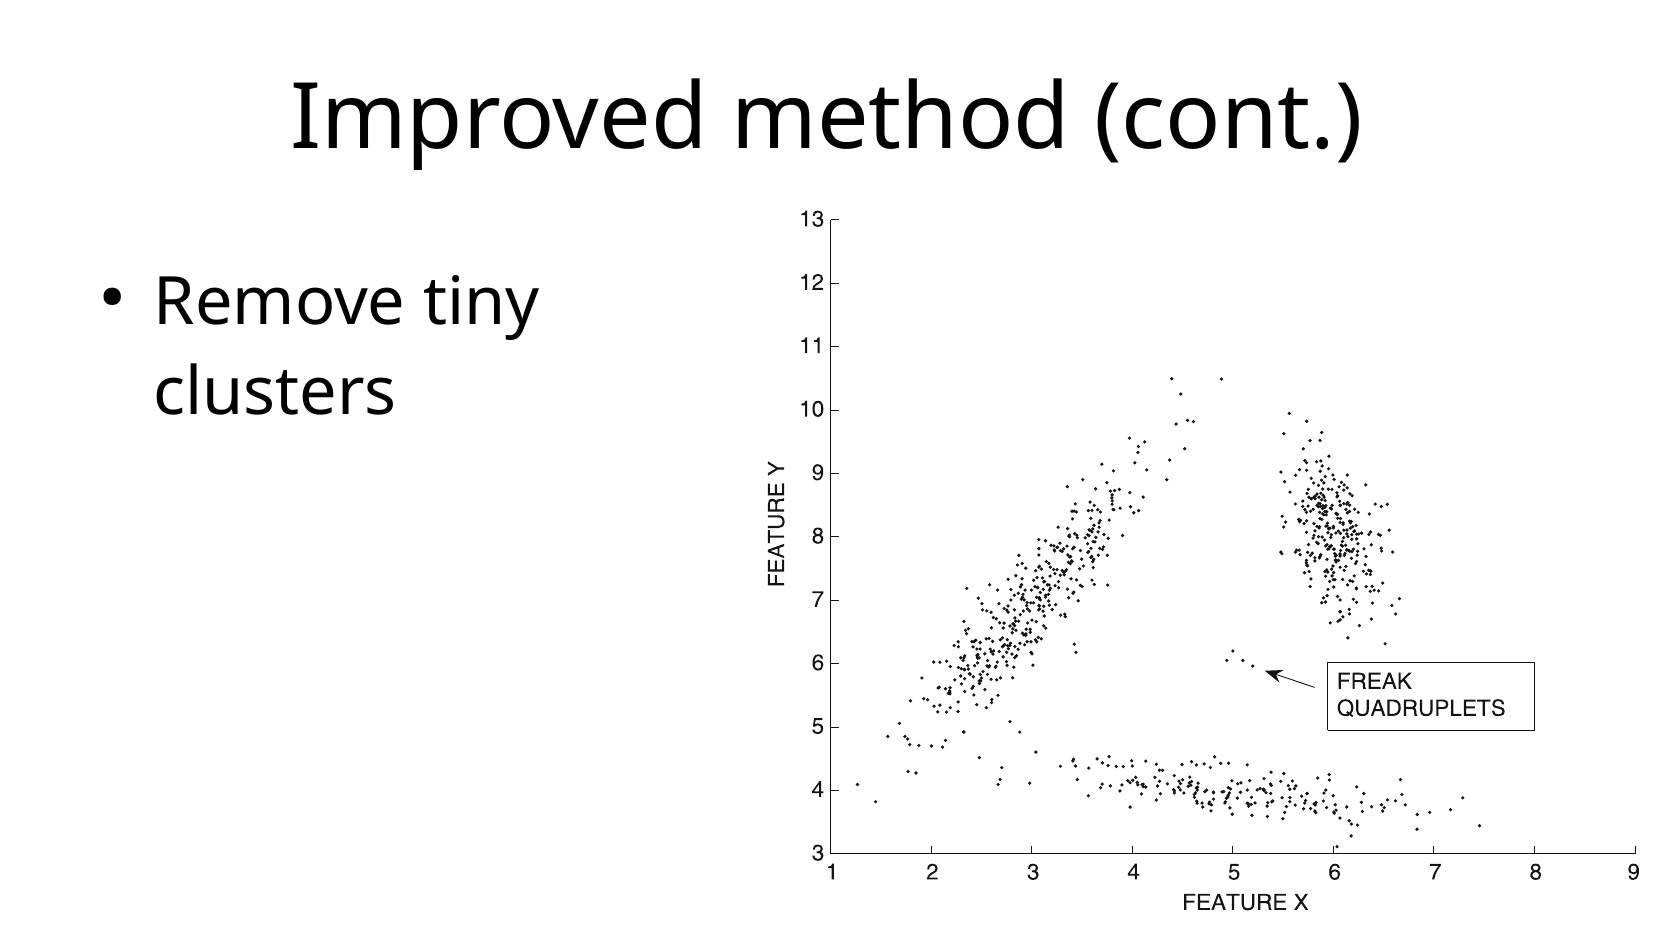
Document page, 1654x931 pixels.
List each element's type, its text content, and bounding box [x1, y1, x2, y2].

title Improved method (cont.) [82, 1, 1571, 226]
picture [754, 194, 1653, 926]
list Remove tiny clusters [82, 253, 754, 793]
